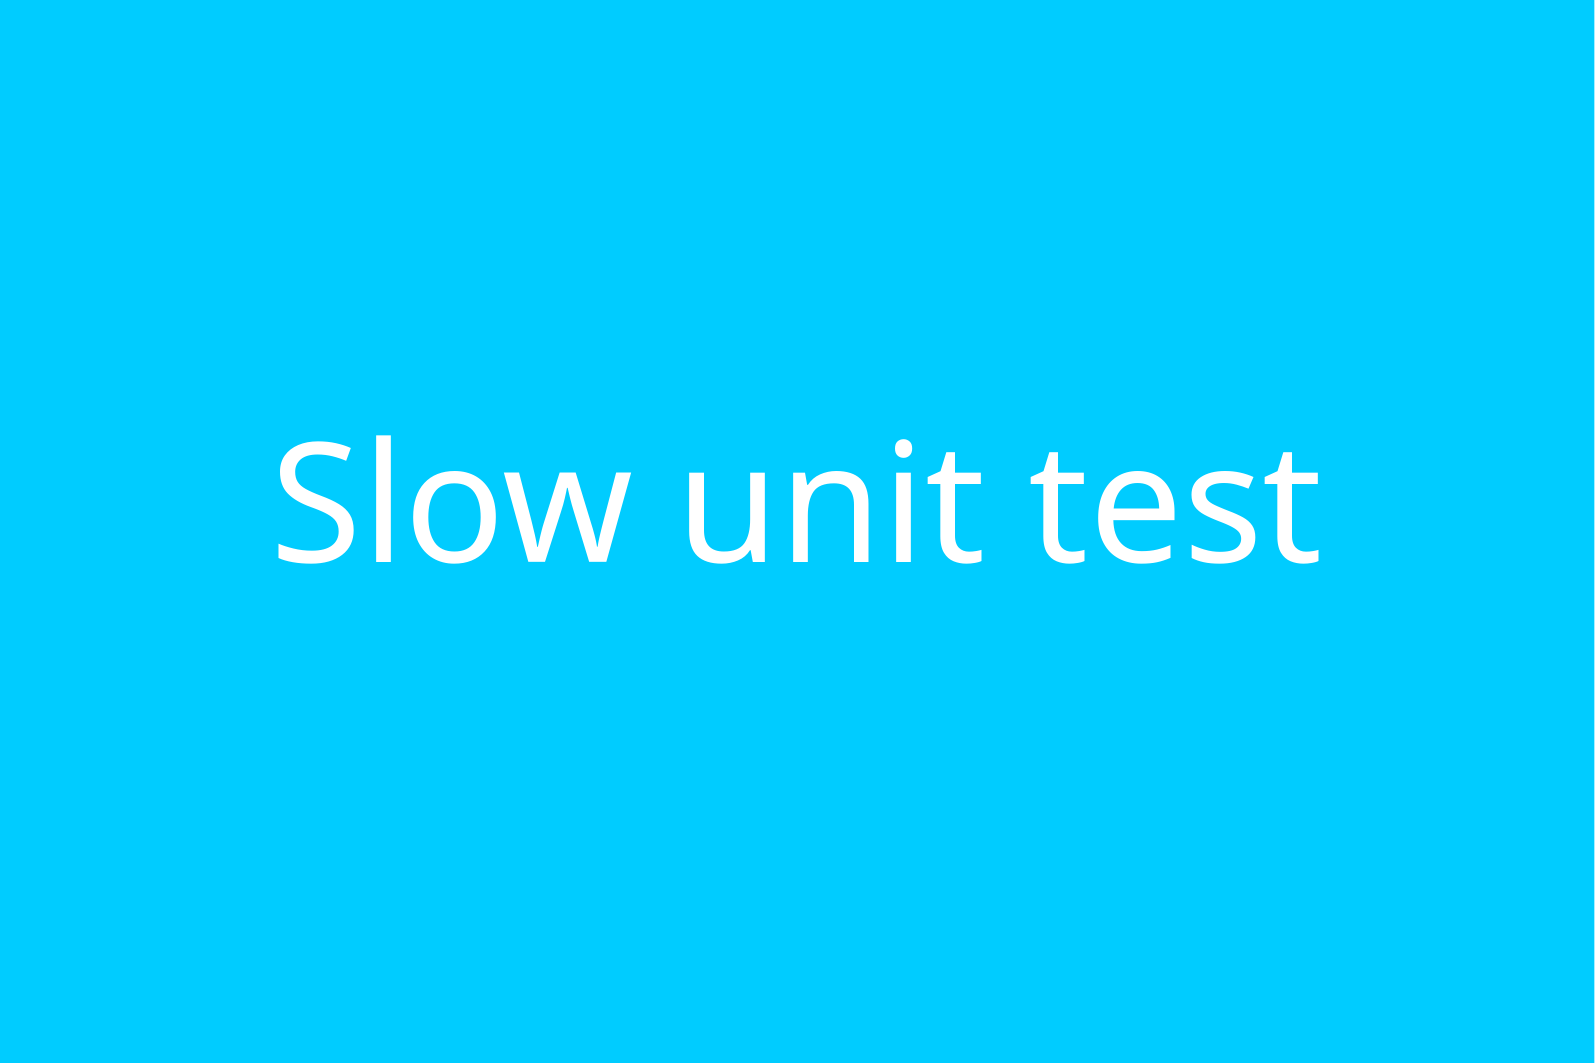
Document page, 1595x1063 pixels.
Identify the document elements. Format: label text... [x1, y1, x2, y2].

text_box Slow unit test [79, 42, 1515, 951]
